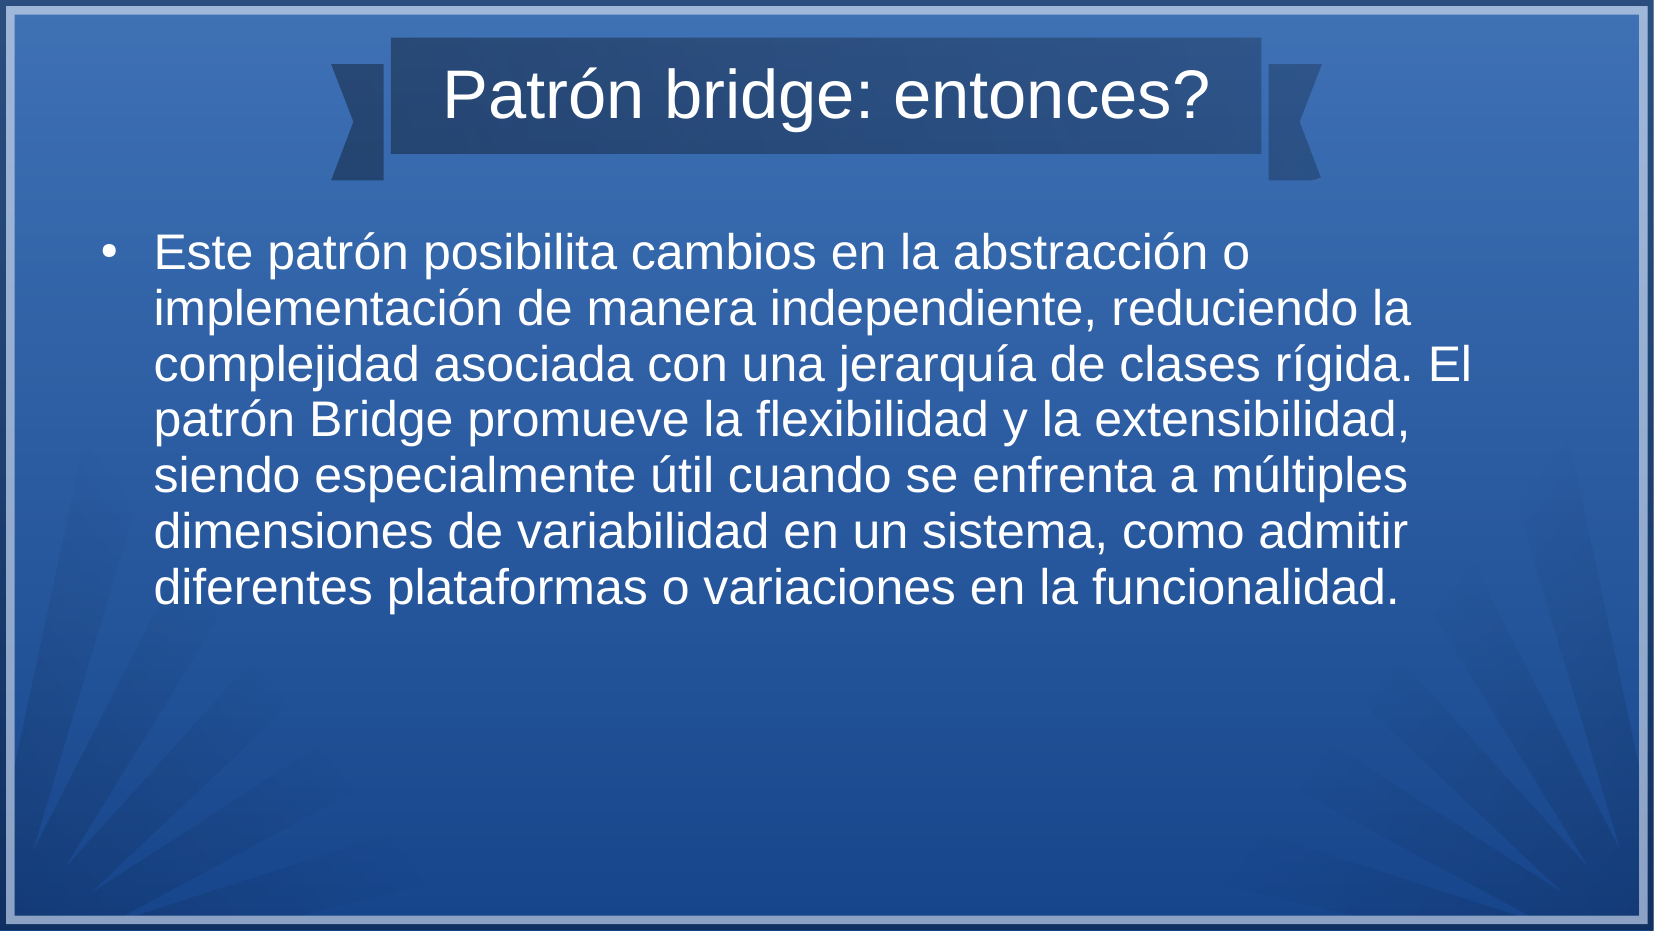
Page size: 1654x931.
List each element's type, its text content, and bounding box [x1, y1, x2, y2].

list Este patrón posibilita cambios en la abstracción o implementación de manera independiente, reduciendo la complejidad asociada con una jerarquía de clases rígida. El patrón Bridge promueve la flexibilidad y la extensibilidad, siendo especialmente útil cuando se enfrenta a múltiples dimensiones de variabilidad en un sistema, como admitir diferentes plataformas o variaciones en la funcionalidad. [82, 224, 1571, 848]
title Patrón bridge: entonces? [389, 35, 1264, 154]
